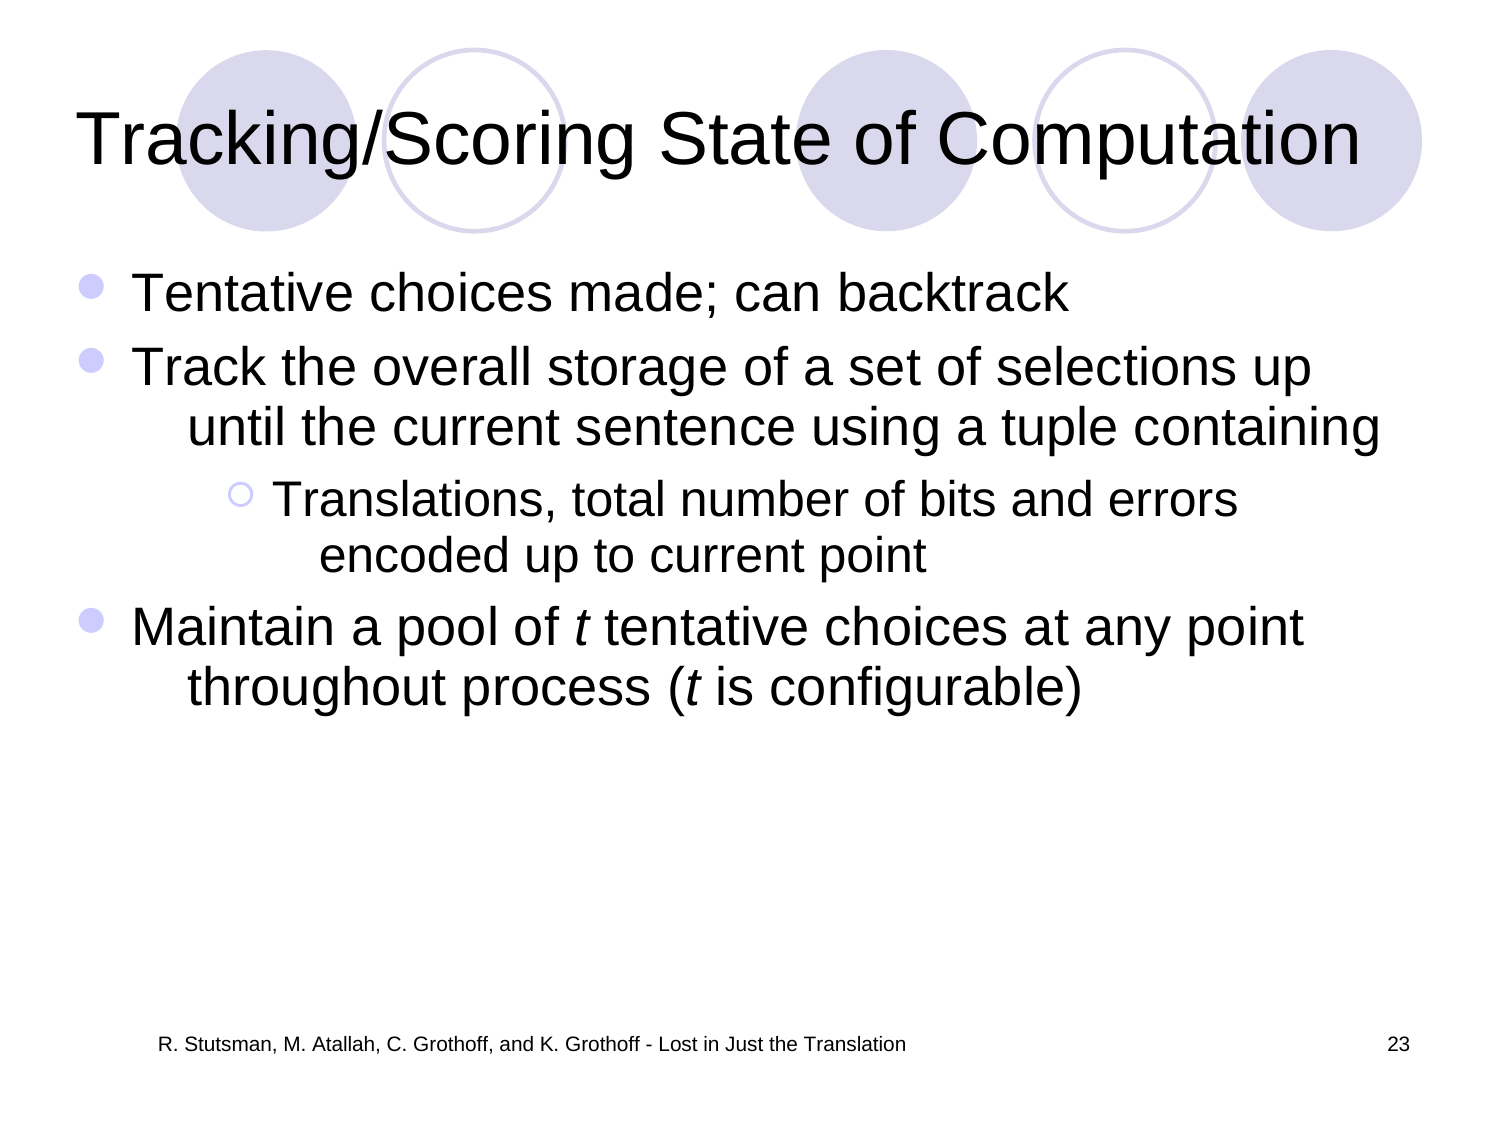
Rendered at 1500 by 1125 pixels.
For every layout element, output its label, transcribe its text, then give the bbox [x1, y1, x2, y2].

title Tracking/Scoring State of Computation [75, 45, 1426, 233]
list Tentative choices made; can backtrack Track the overall storage of a set of selections up until the current sentence using a tuple containing Translations, total number of bits and errors encoded up to current point Maintain a pool of t tentative choices at any point throughout process (t is configurable) [75, 262, 1426, 1006]
